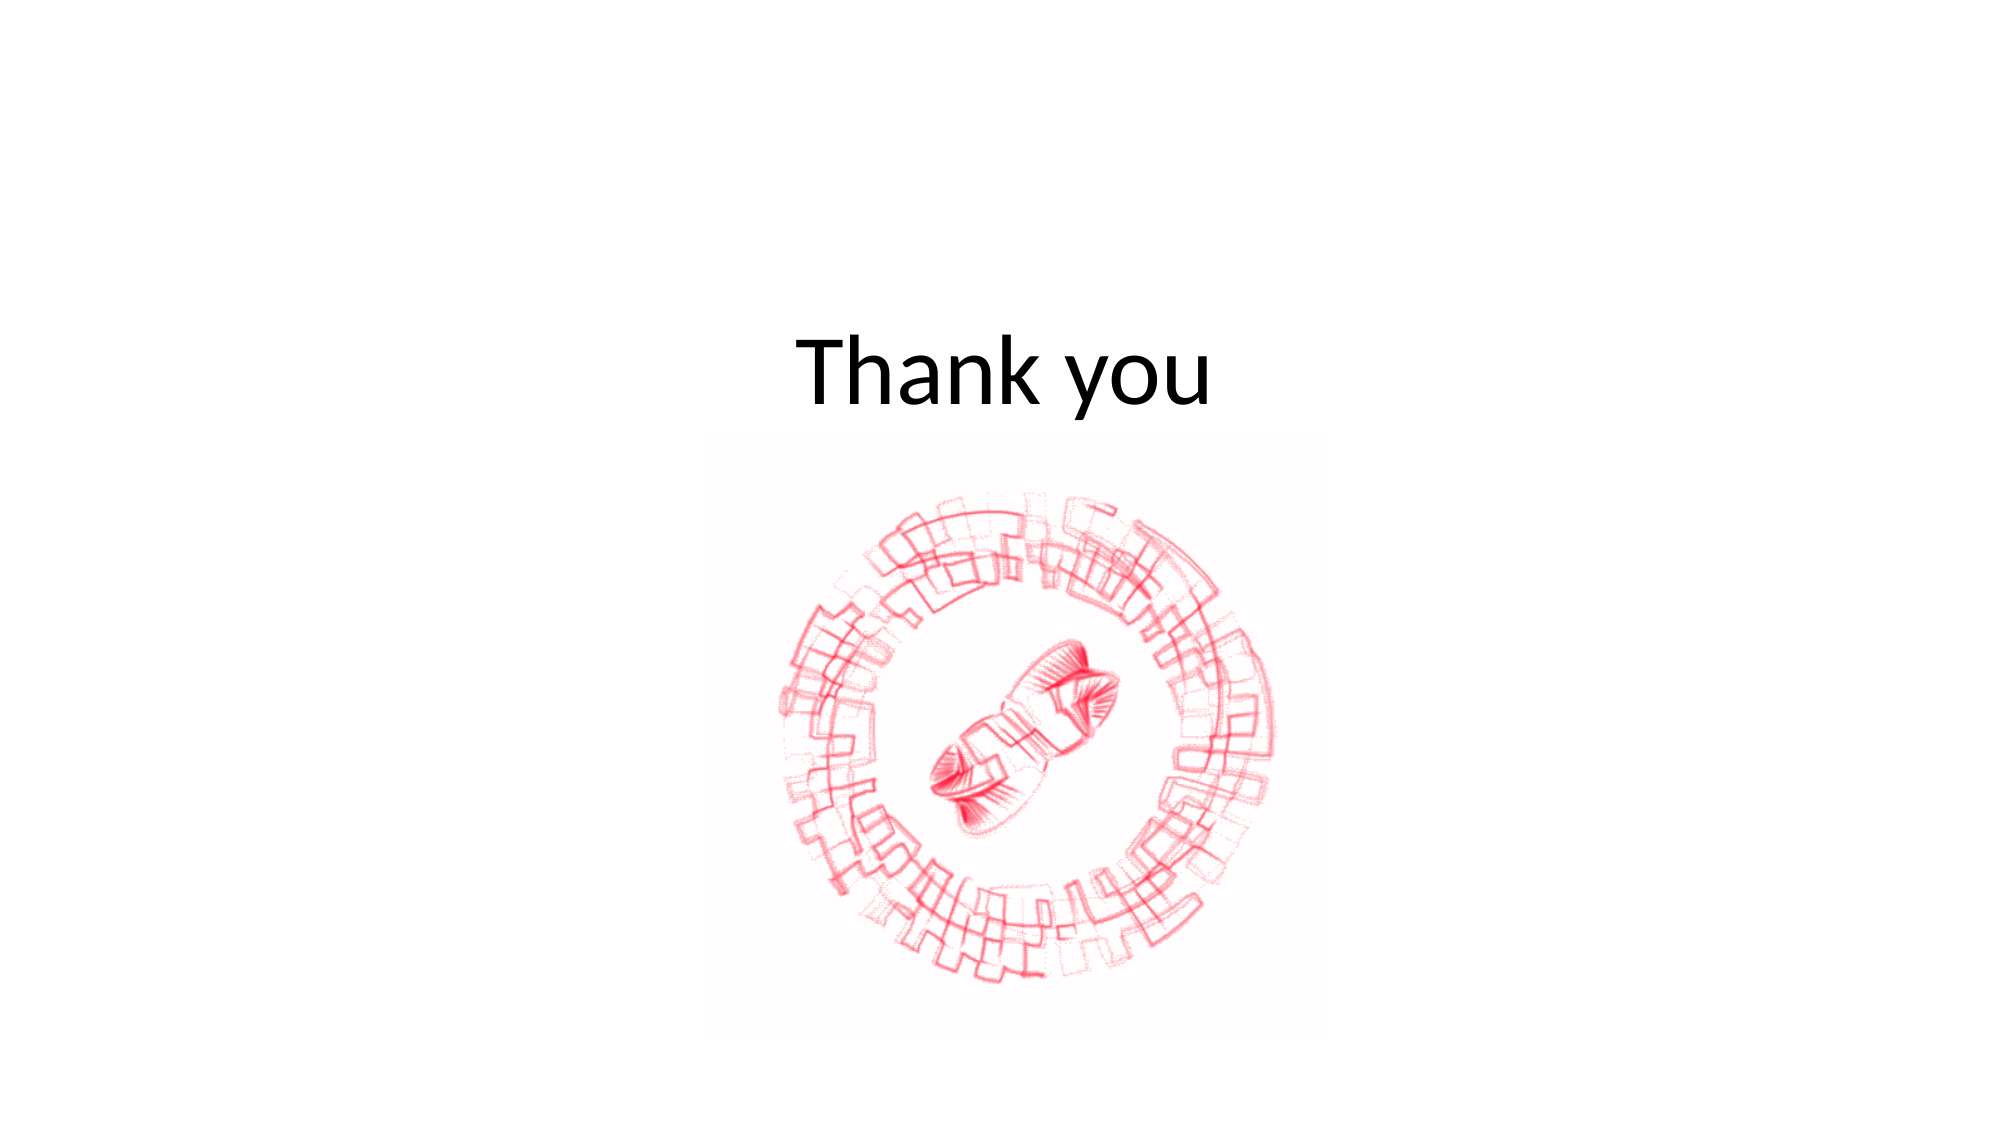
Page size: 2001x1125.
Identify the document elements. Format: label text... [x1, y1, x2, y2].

text_box Thank you [668, 296, 1341, 433]
picture [707, 425, 1335, 1053]
